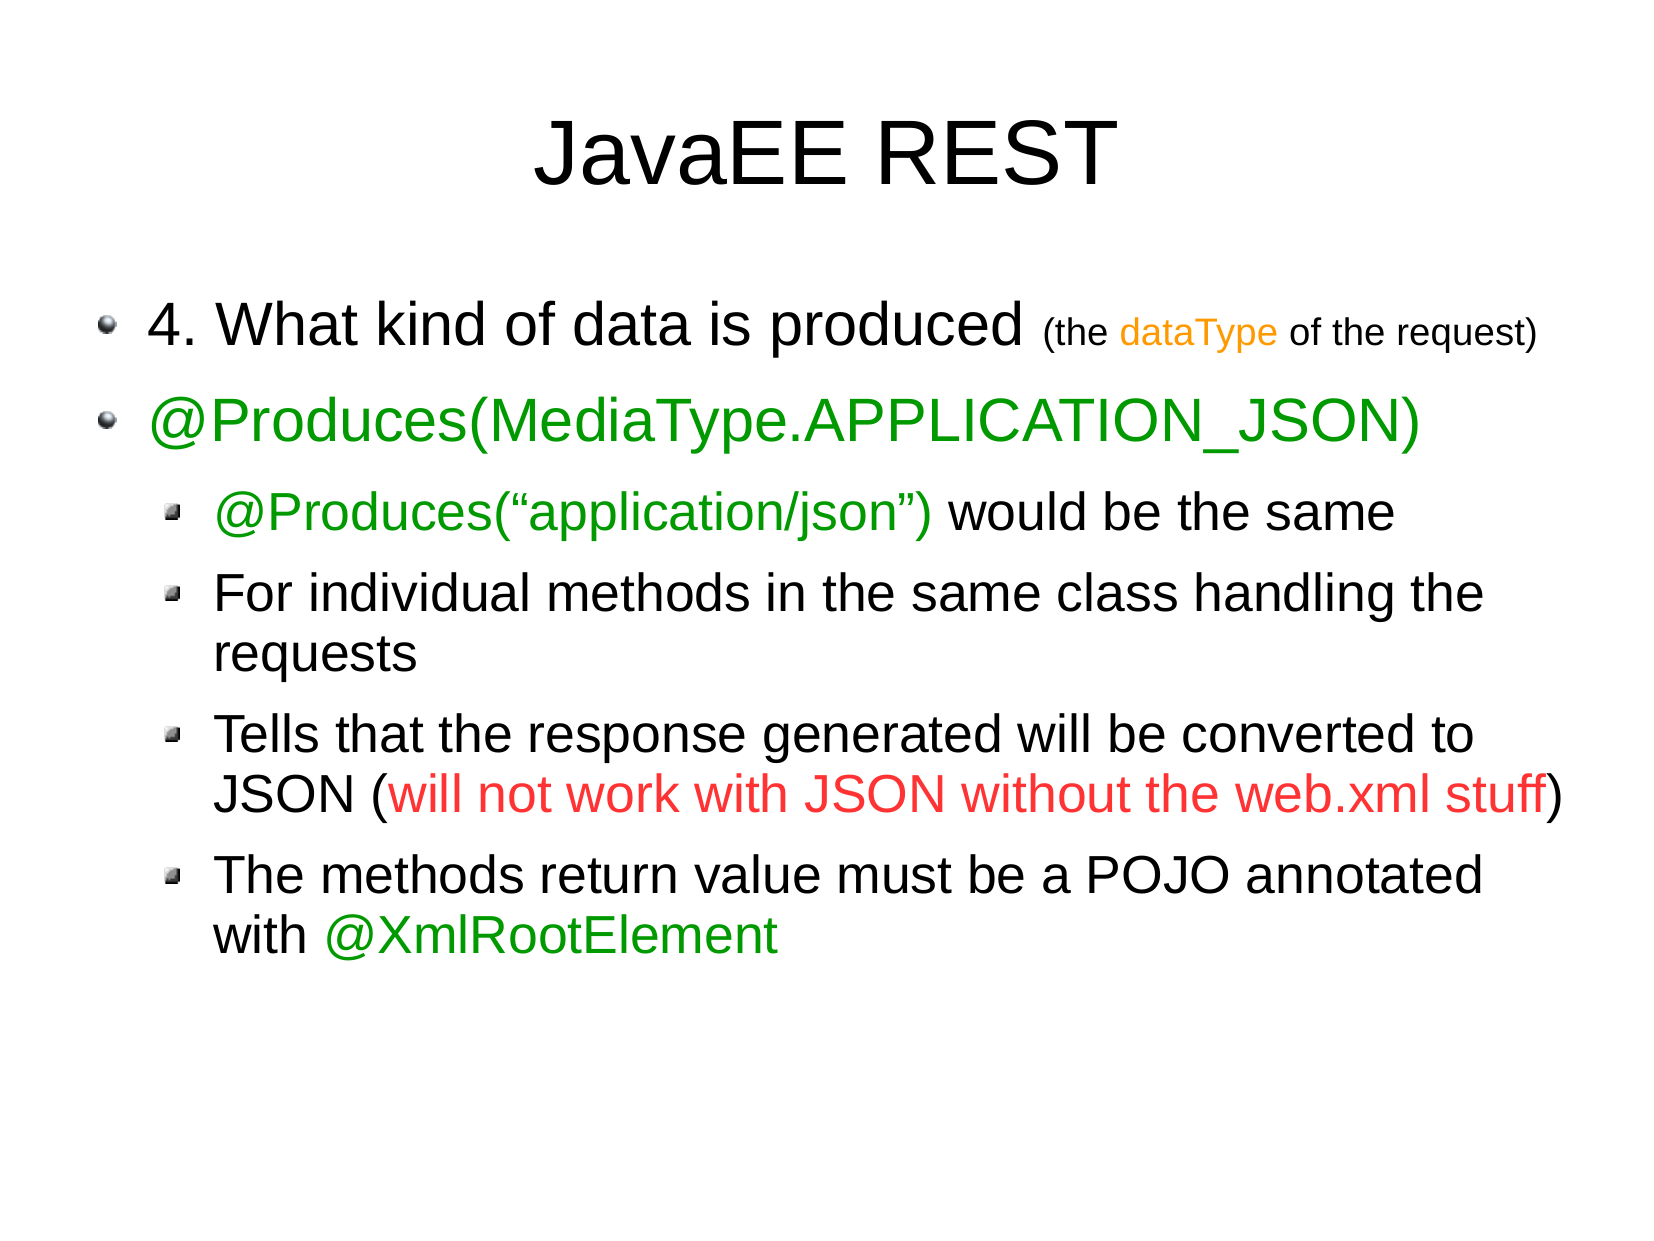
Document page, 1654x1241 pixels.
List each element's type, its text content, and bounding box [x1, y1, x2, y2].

title JavaEE REST [82, 49, 1571, 257]
list 4. What kind of data is produced (the dataType of the request) @Produces(MediaType.APPLICATION_JSON) @Produces(“application/json”) would be the same For individual methods in the same class handling the requests Tells that the response generated will be converted to JSON (will not work with JSON without the web.xml stuff) The methods return value must be a POJO annotated with @XmlRootElement [82, 290, 1571, 1010]
